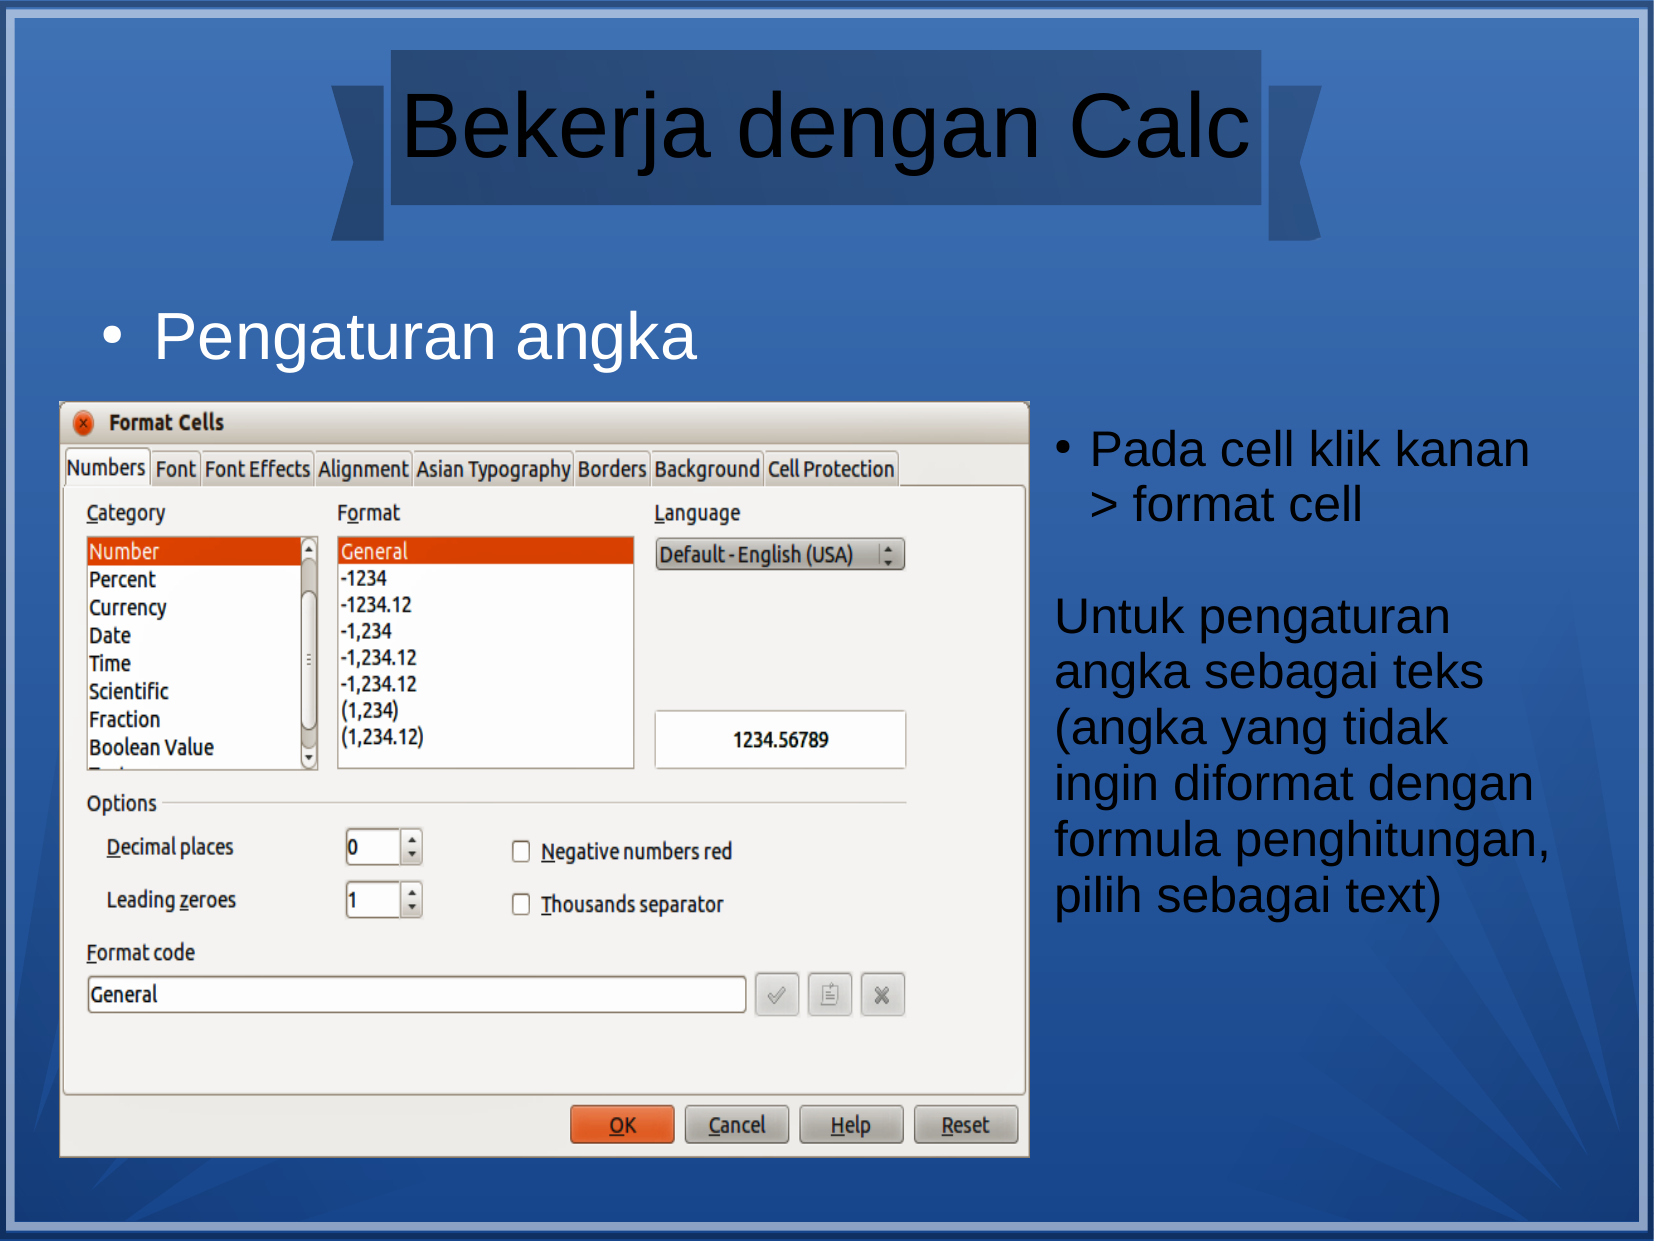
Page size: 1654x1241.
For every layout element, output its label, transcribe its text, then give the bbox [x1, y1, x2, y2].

text_box Pada cell klik kanan > format cell Untuk pengaturan angka sebagai teks (angka yang tidak ingin diformat dengan formula penghitungan, pilih sebagai text) [1039, 413, 1571, 935]
picture [59, 401, 1030, 1158]
title Bekerja dengan Calc [389, 47, 1264, 205]
list Pengaturan angka [82, 299, 1571, 1241]
